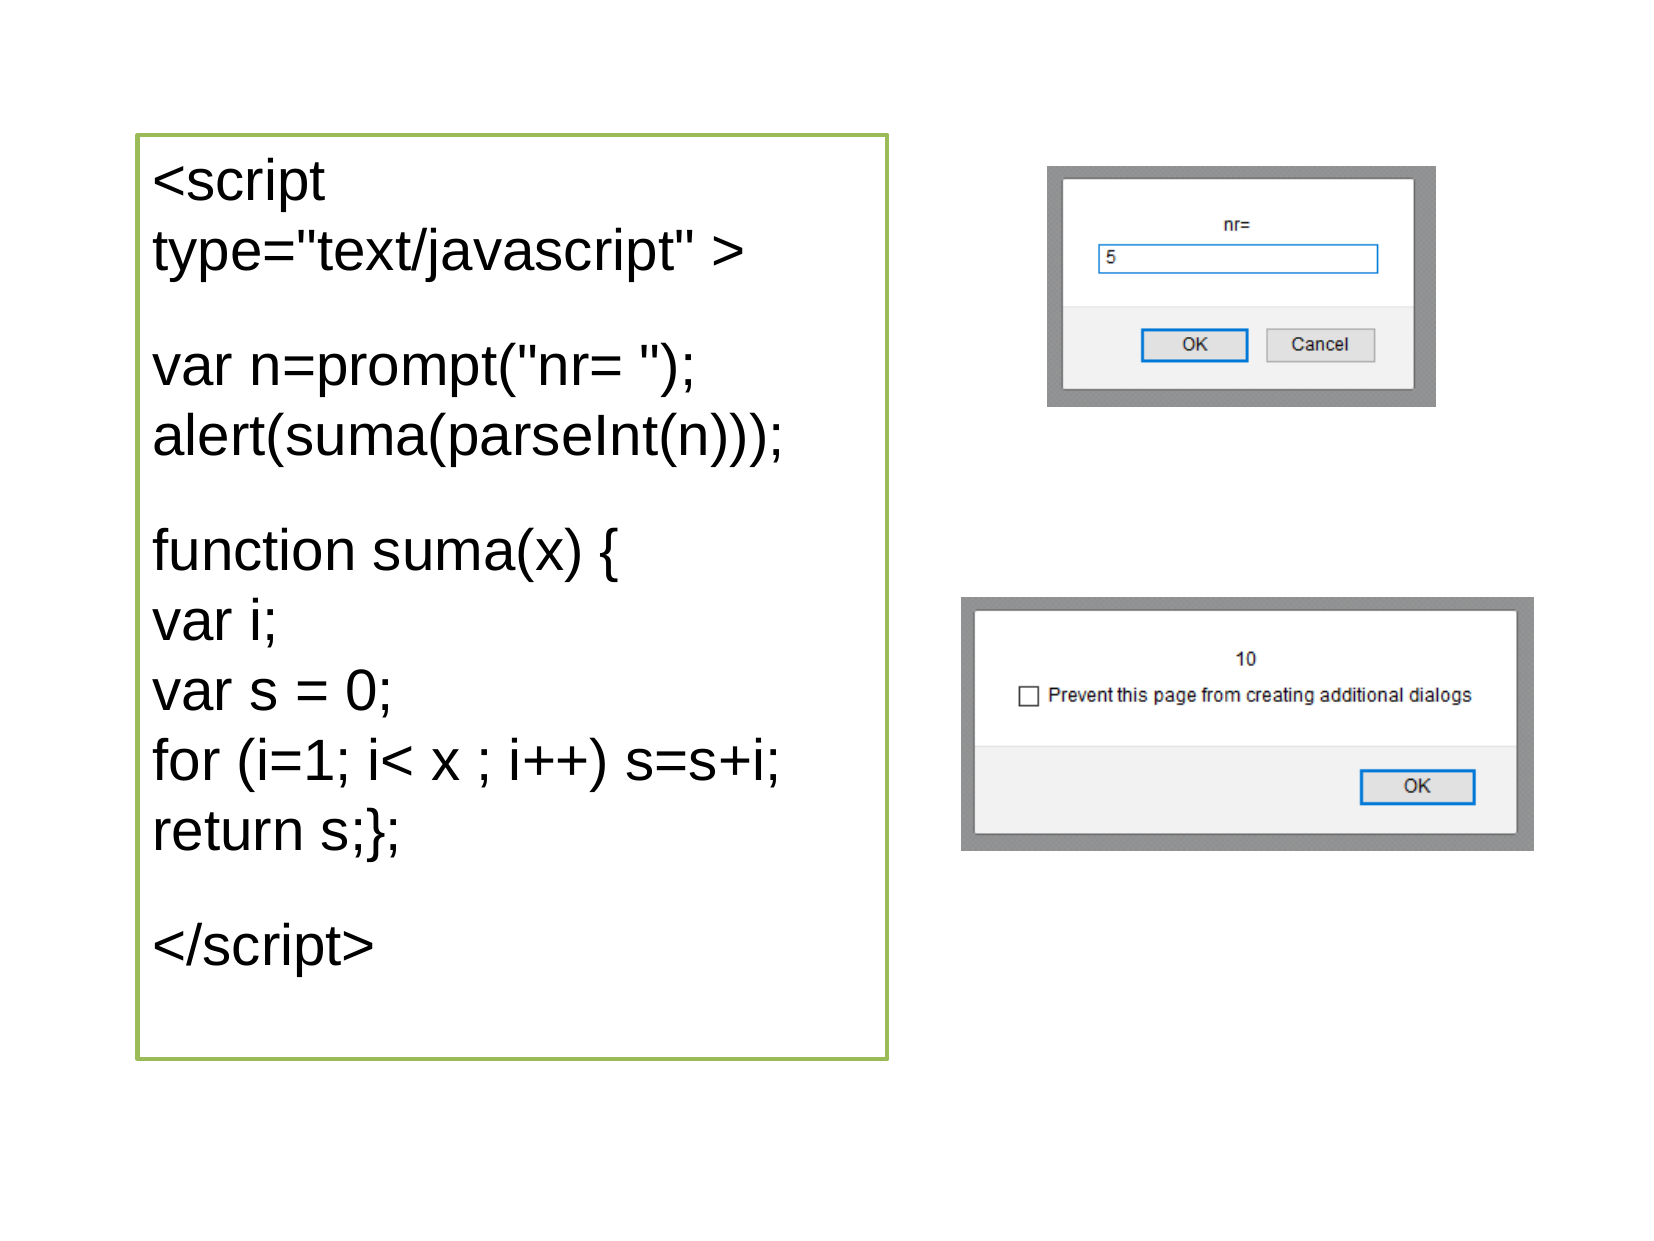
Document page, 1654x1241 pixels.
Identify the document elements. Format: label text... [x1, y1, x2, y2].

picture [1047, 166, 1436, 407]
picture [961, 597, 1534, 851]
text_box <script type="text/javascript" > var n=prompt("nr= "); alert(suma(parseInt(n))); function suma(x) { var i; var s = 0; for (i=1; i< x ; i++) s=s+i; return s;}; </script> [137, 134, 888, 1060]
